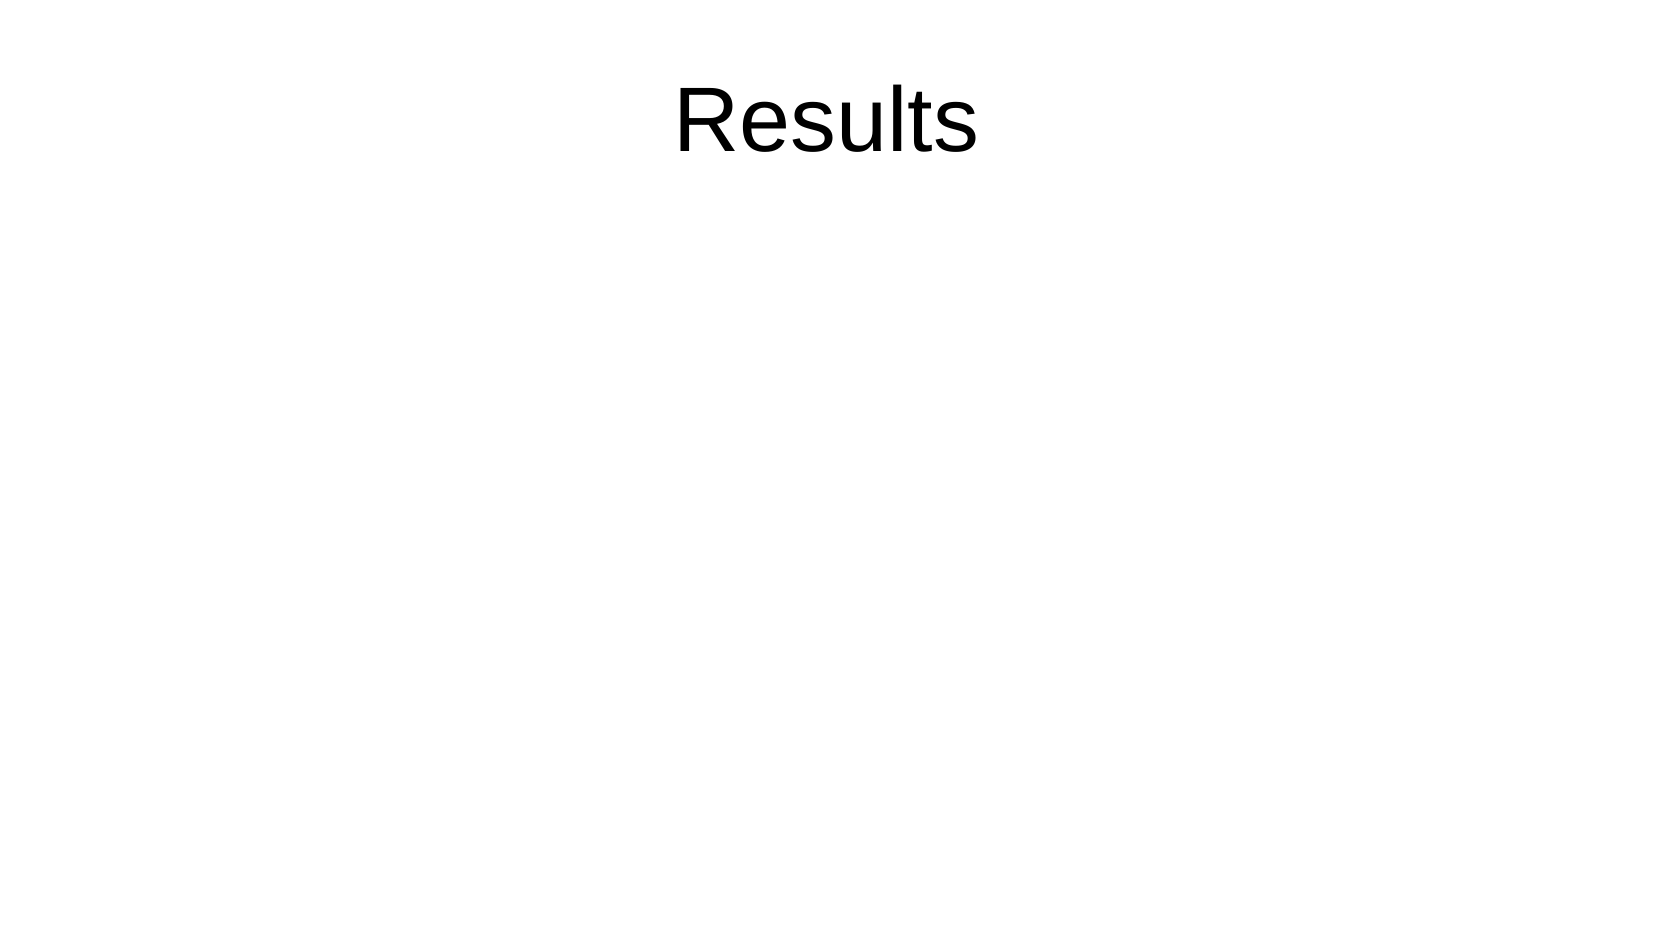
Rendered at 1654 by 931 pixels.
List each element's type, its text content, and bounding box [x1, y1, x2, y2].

title Results [82, 37, 1571, 193]
